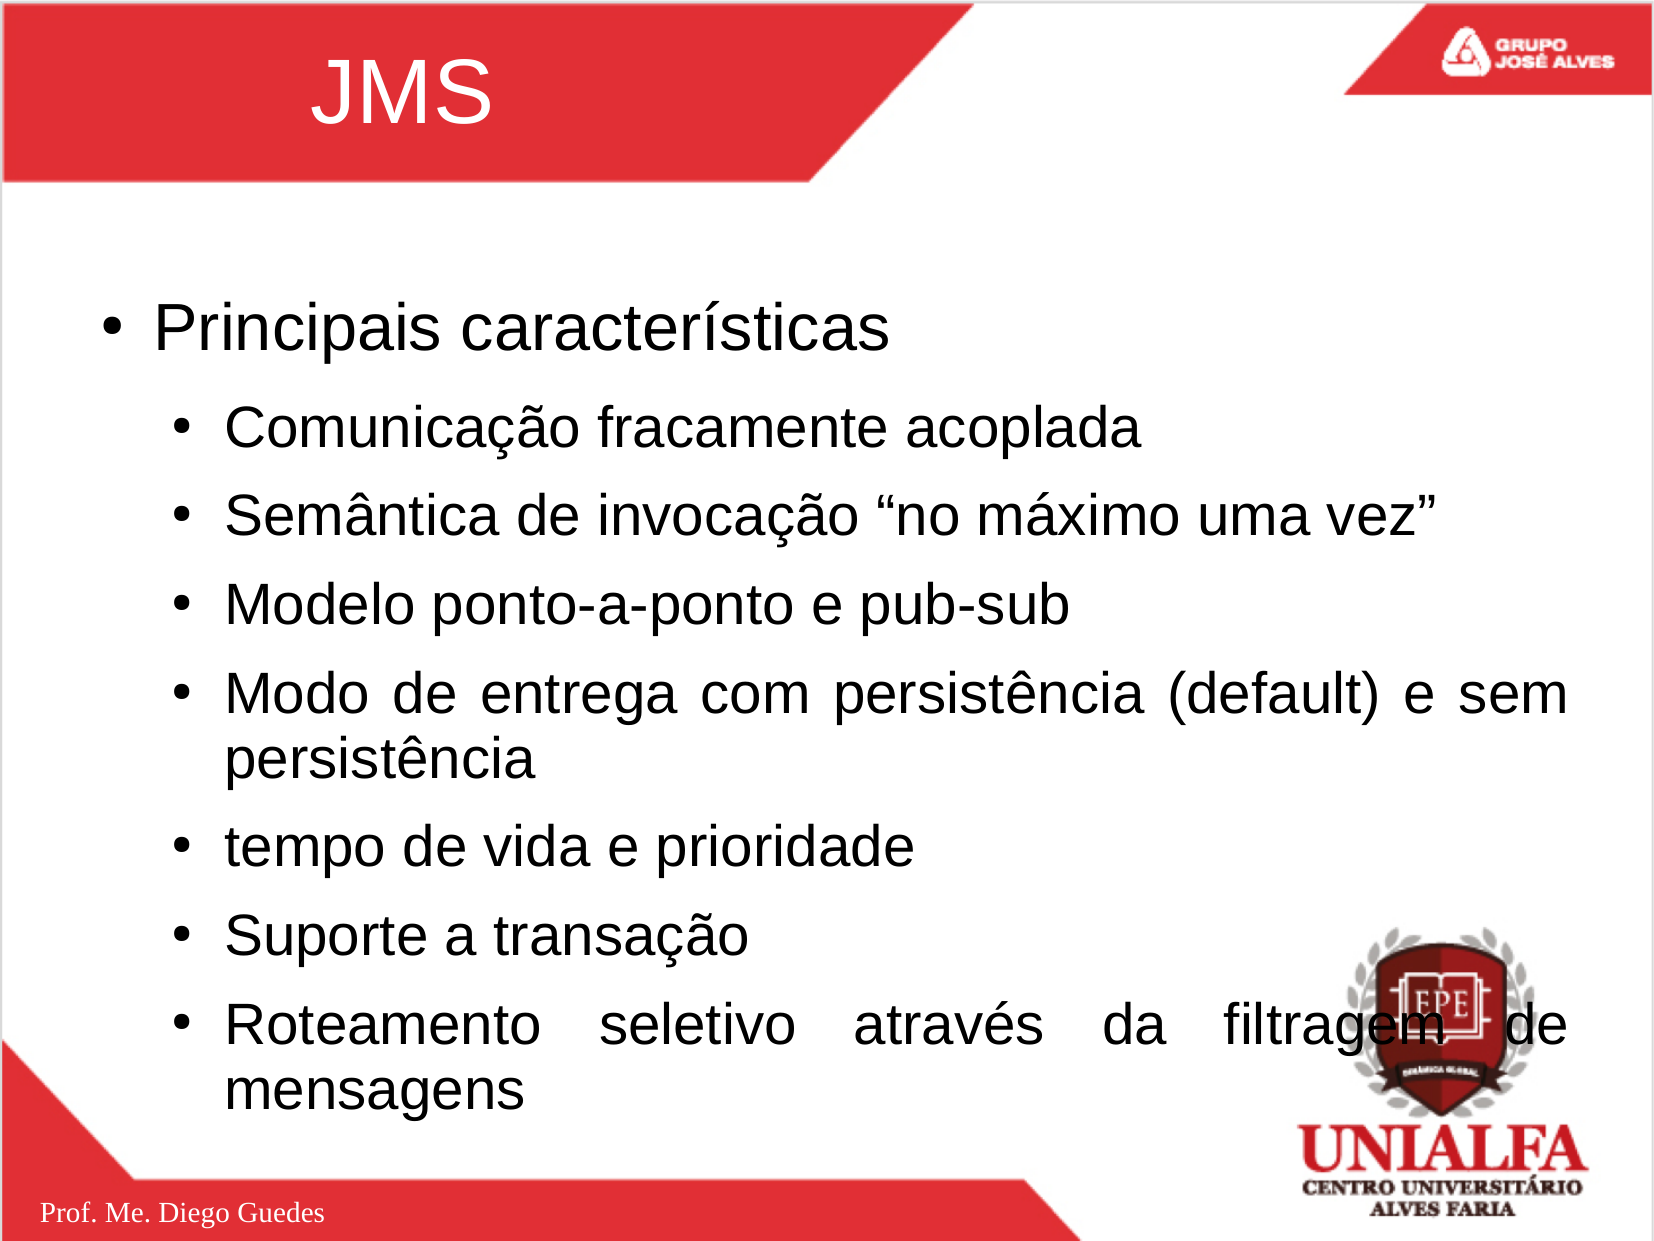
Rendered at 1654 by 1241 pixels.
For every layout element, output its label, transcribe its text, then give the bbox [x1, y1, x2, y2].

title JMS [6, 11, 799, 174]
picture [0, 0, 1654, 1241]
list Principais características Comunicação fracamente acoplada Semântica de invocação “no máximo uma vez” Modelo ponto-a-ponto e pub-sub Modo de entrega com persistência (default) e sem persistência tempo de vida e prioridade Suporte a transação Roteamento seletivo através da filtragem de mensagens [82, 290, 1571, 1201]
